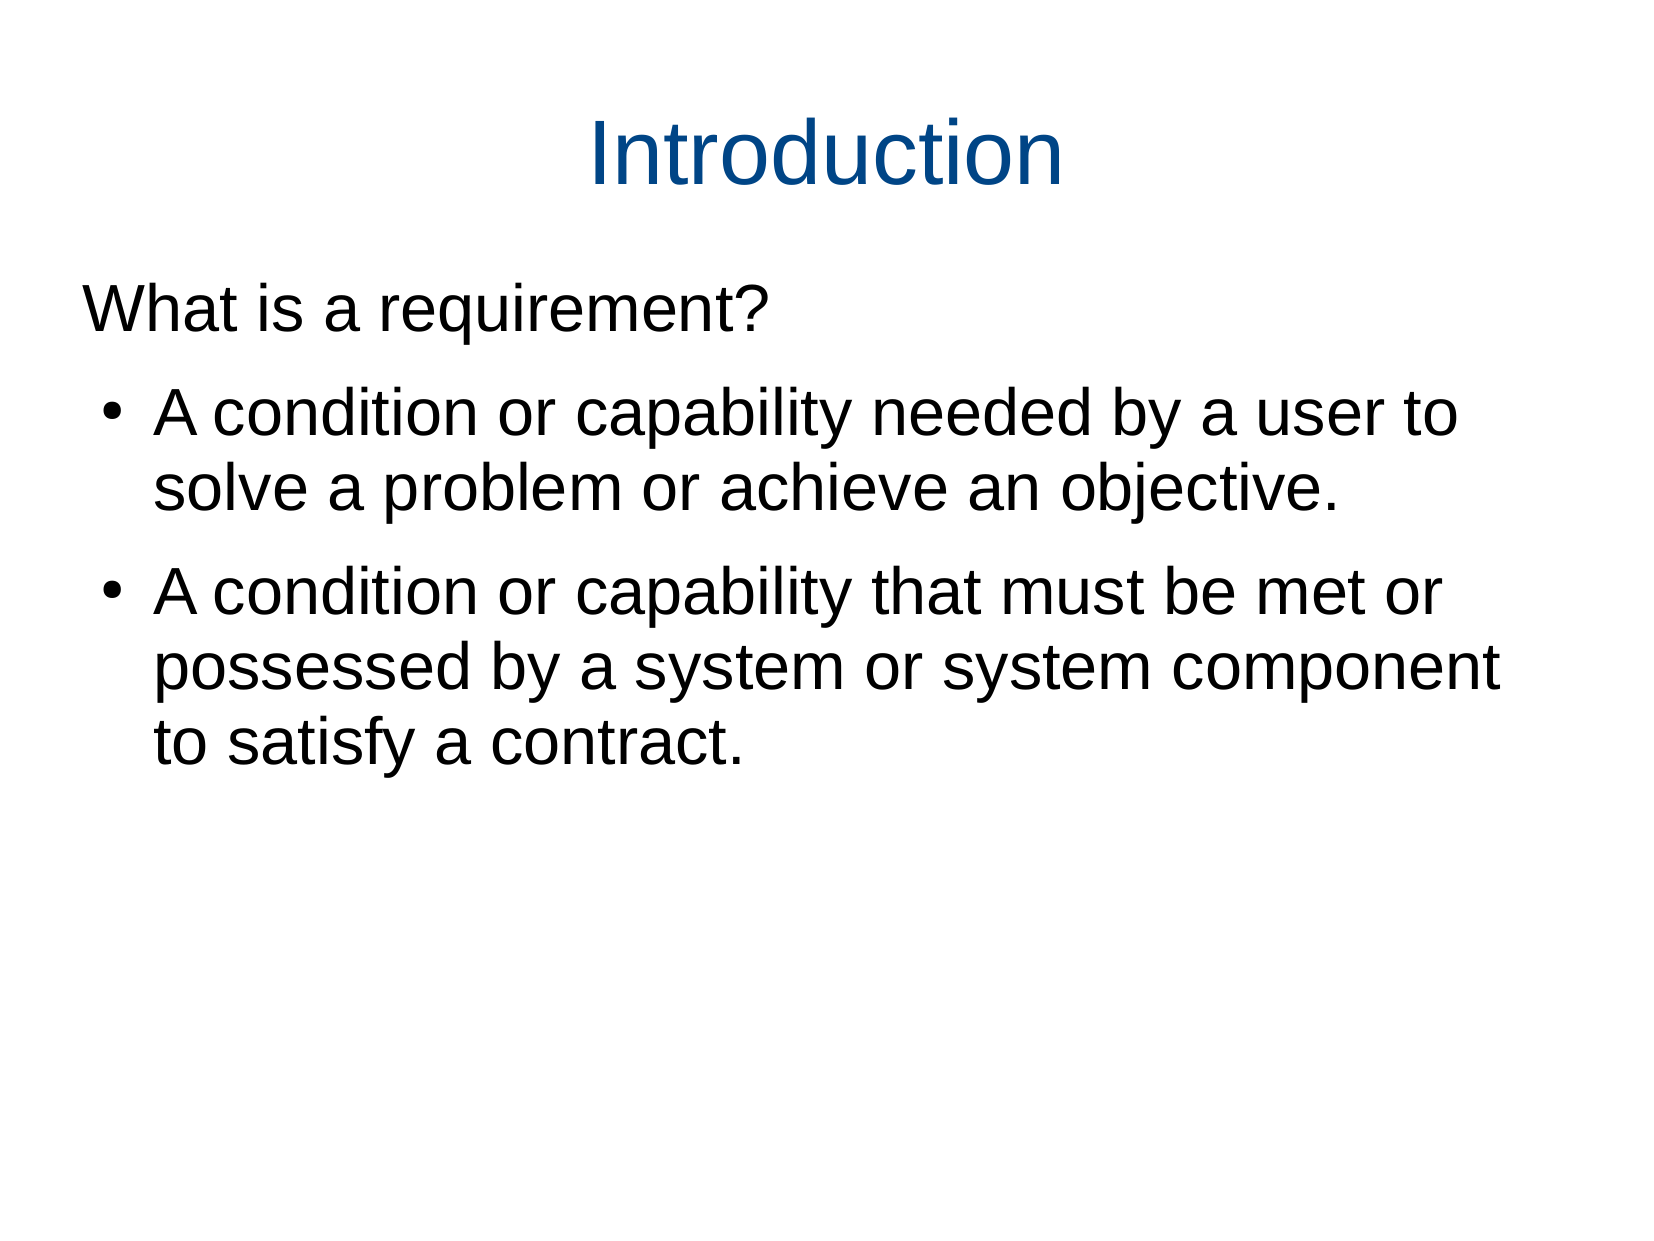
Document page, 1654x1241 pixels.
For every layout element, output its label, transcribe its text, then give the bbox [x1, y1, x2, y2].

title Introduction [82, 49, 1571, 257]
list What is a requirement? A condition or capability needed by a user to solve a problem or achieve an objective. A condition or capability that must be met or possessed by a system or system component to satisfy a contract. [82, 270, 1571, 991]
